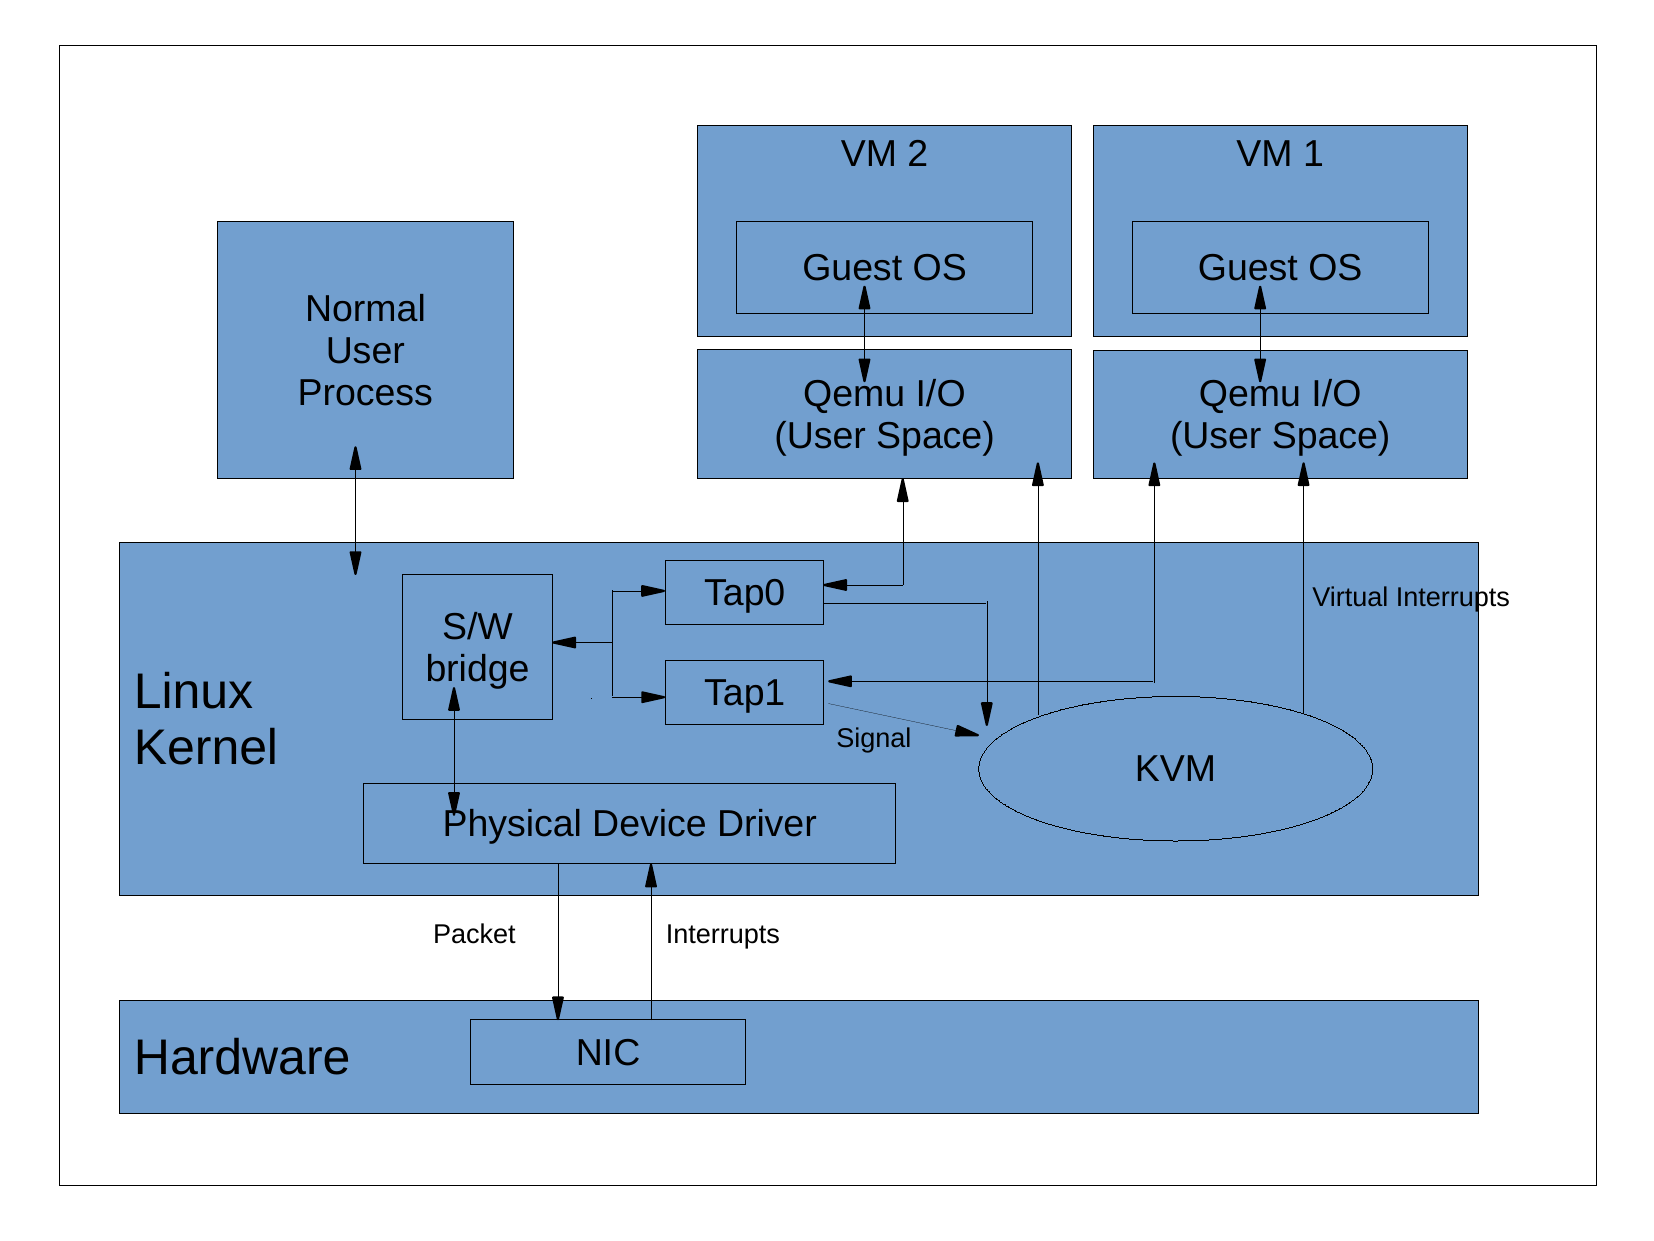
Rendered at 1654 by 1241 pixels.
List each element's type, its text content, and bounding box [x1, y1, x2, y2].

text_box Guest OS [736, 221, 1033, 314]
text_box Virtual Interrupts [1597, 574, 1606, 624]
text_box [59, 45, 1597, 1186]
text_box VM 2 [697, 125, 1072, 337]
text_box Tap1 [665, 660, 824, 725]
text_box Qemu I/O (User Space) [697, 349, 1072, 479]
